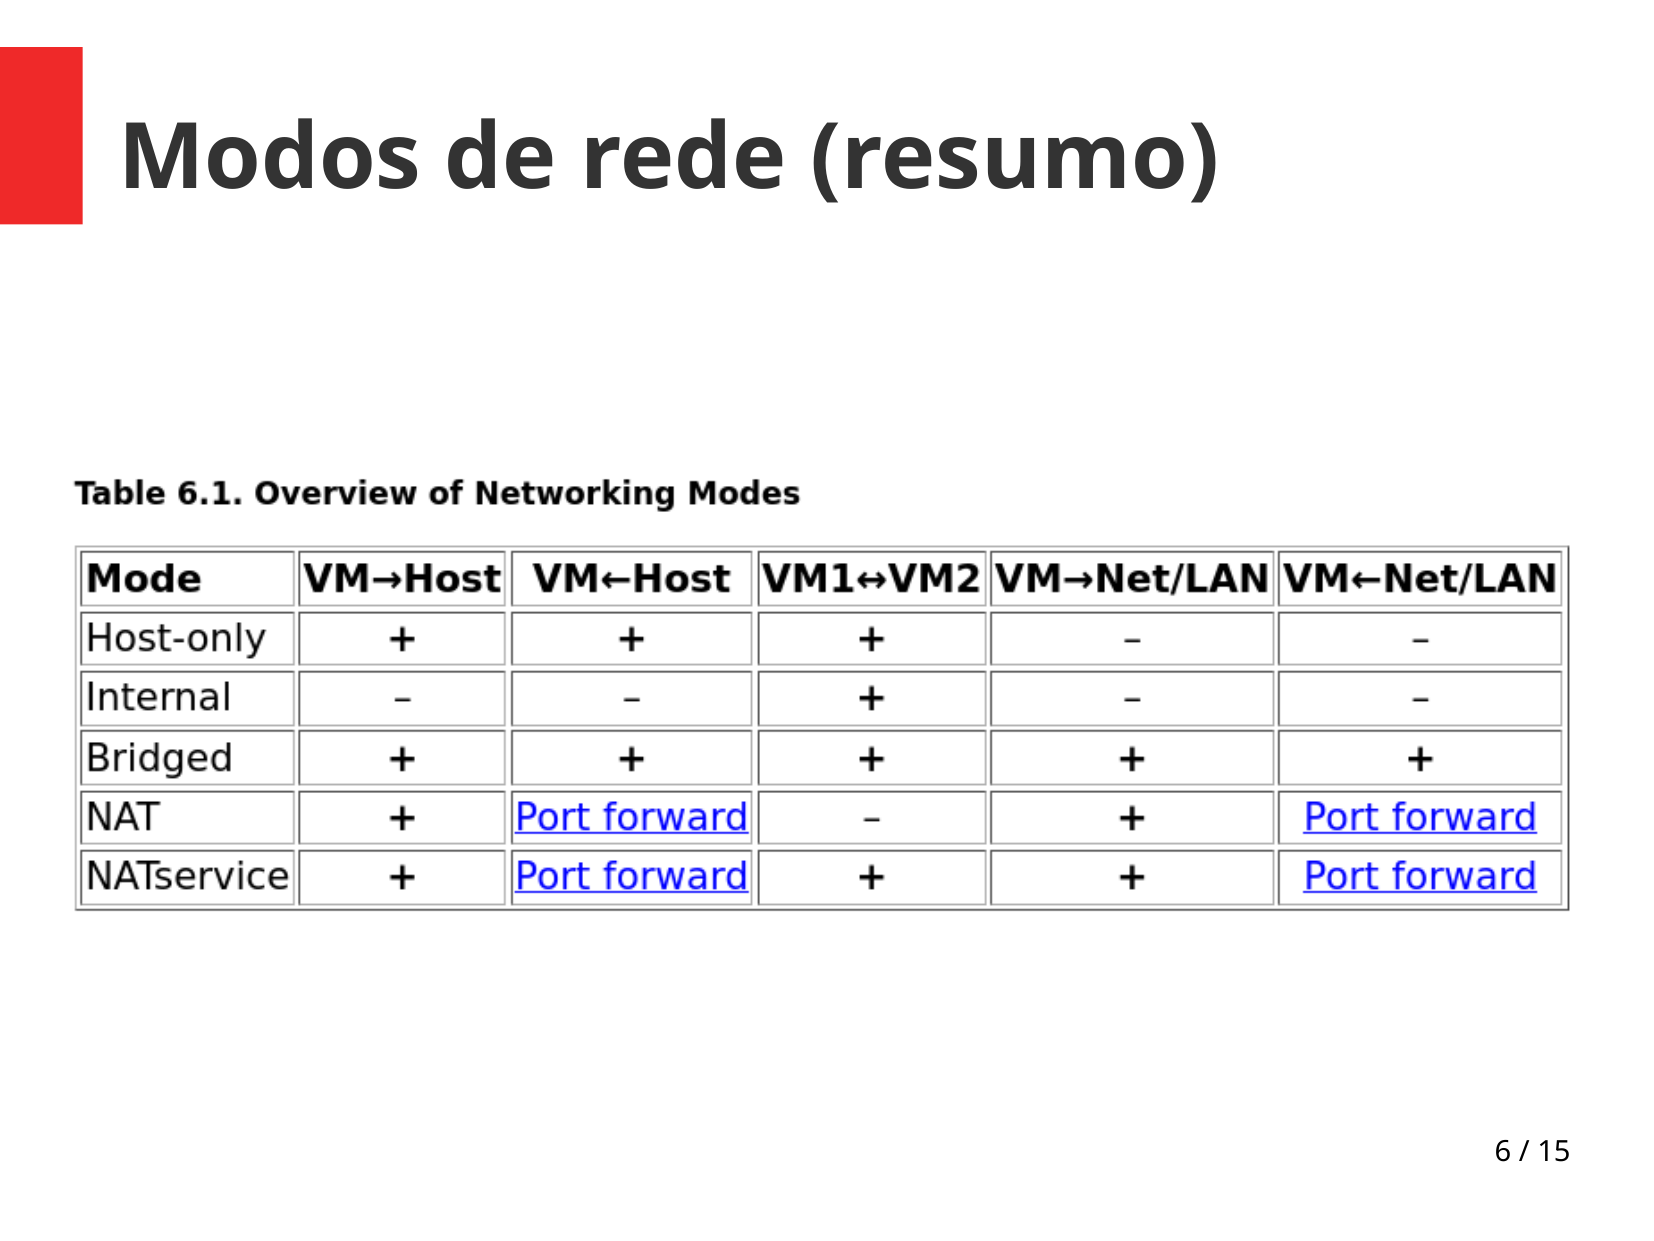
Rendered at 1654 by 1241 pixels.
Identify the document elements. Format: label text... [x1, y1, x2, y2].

title Modos de rede (resumo) [118, 49, 1571, 257]
picture [61, 460, 1593, 938]
